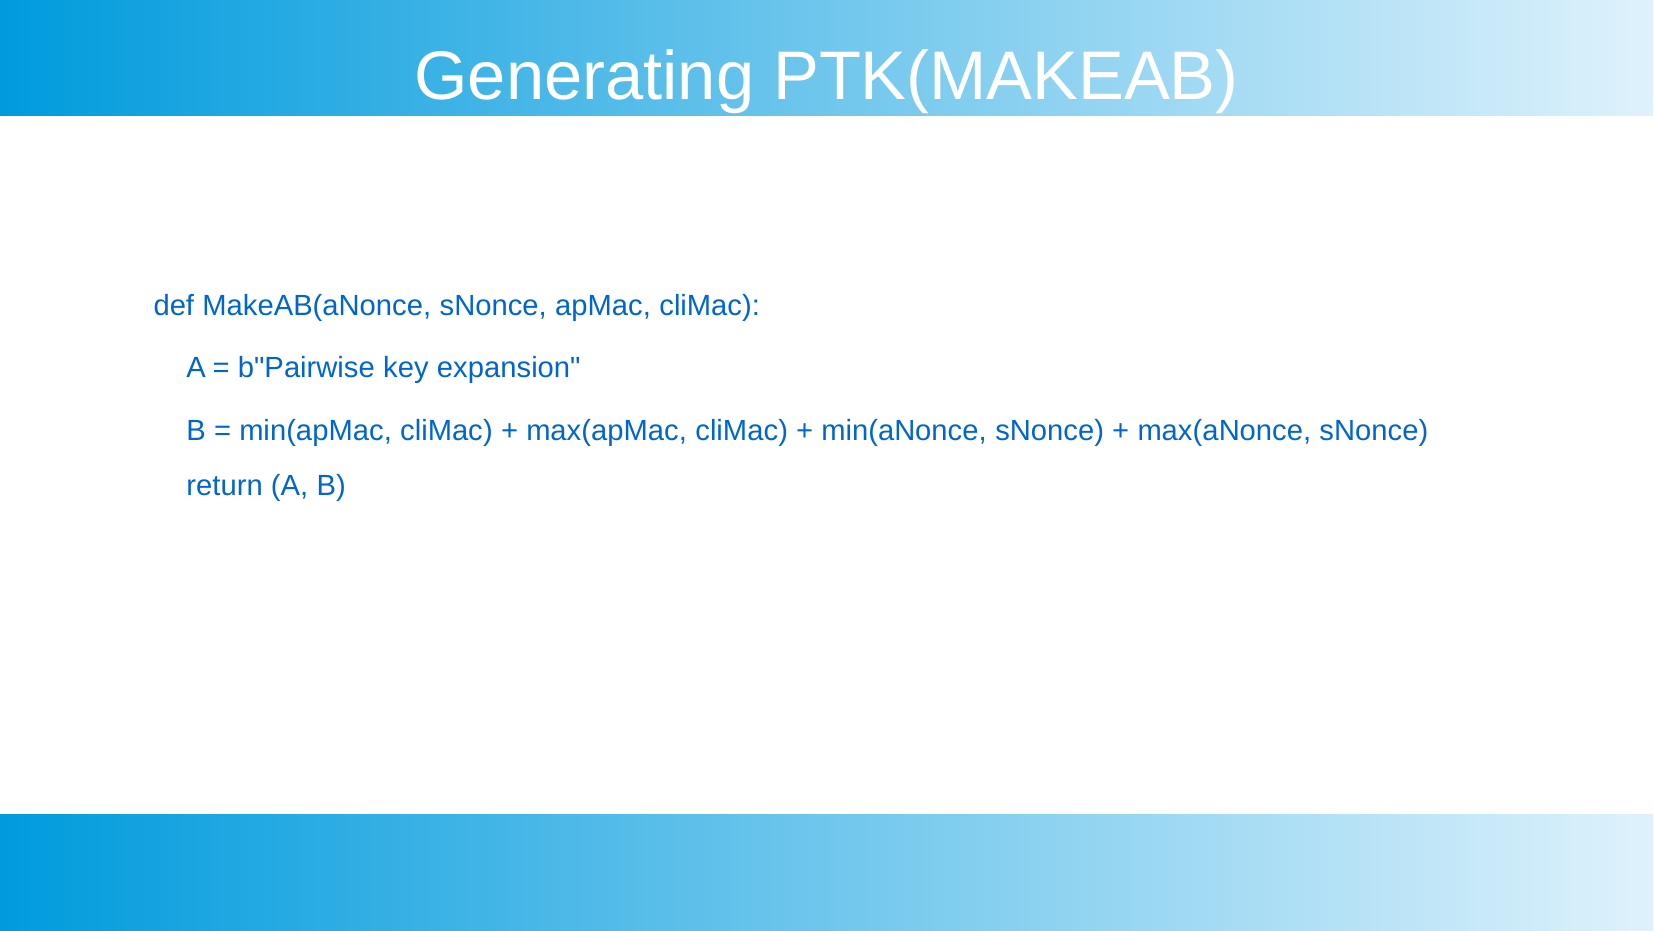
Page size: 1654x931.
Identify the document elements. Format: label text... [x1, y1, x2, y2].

title Generating PTK(MAKEAB) [82, 37, 1571, 116]
list def MakeAB(aNonce, sNonce, apMac, cliMac): A = b"Pairwise key expansion" B = min(apMac, cliMac) + max(apMac, cliMac) + min(aNonce, sNonce) + max(aNonce, sNonce) return (A, B) [82, 217, 1571, 758]
